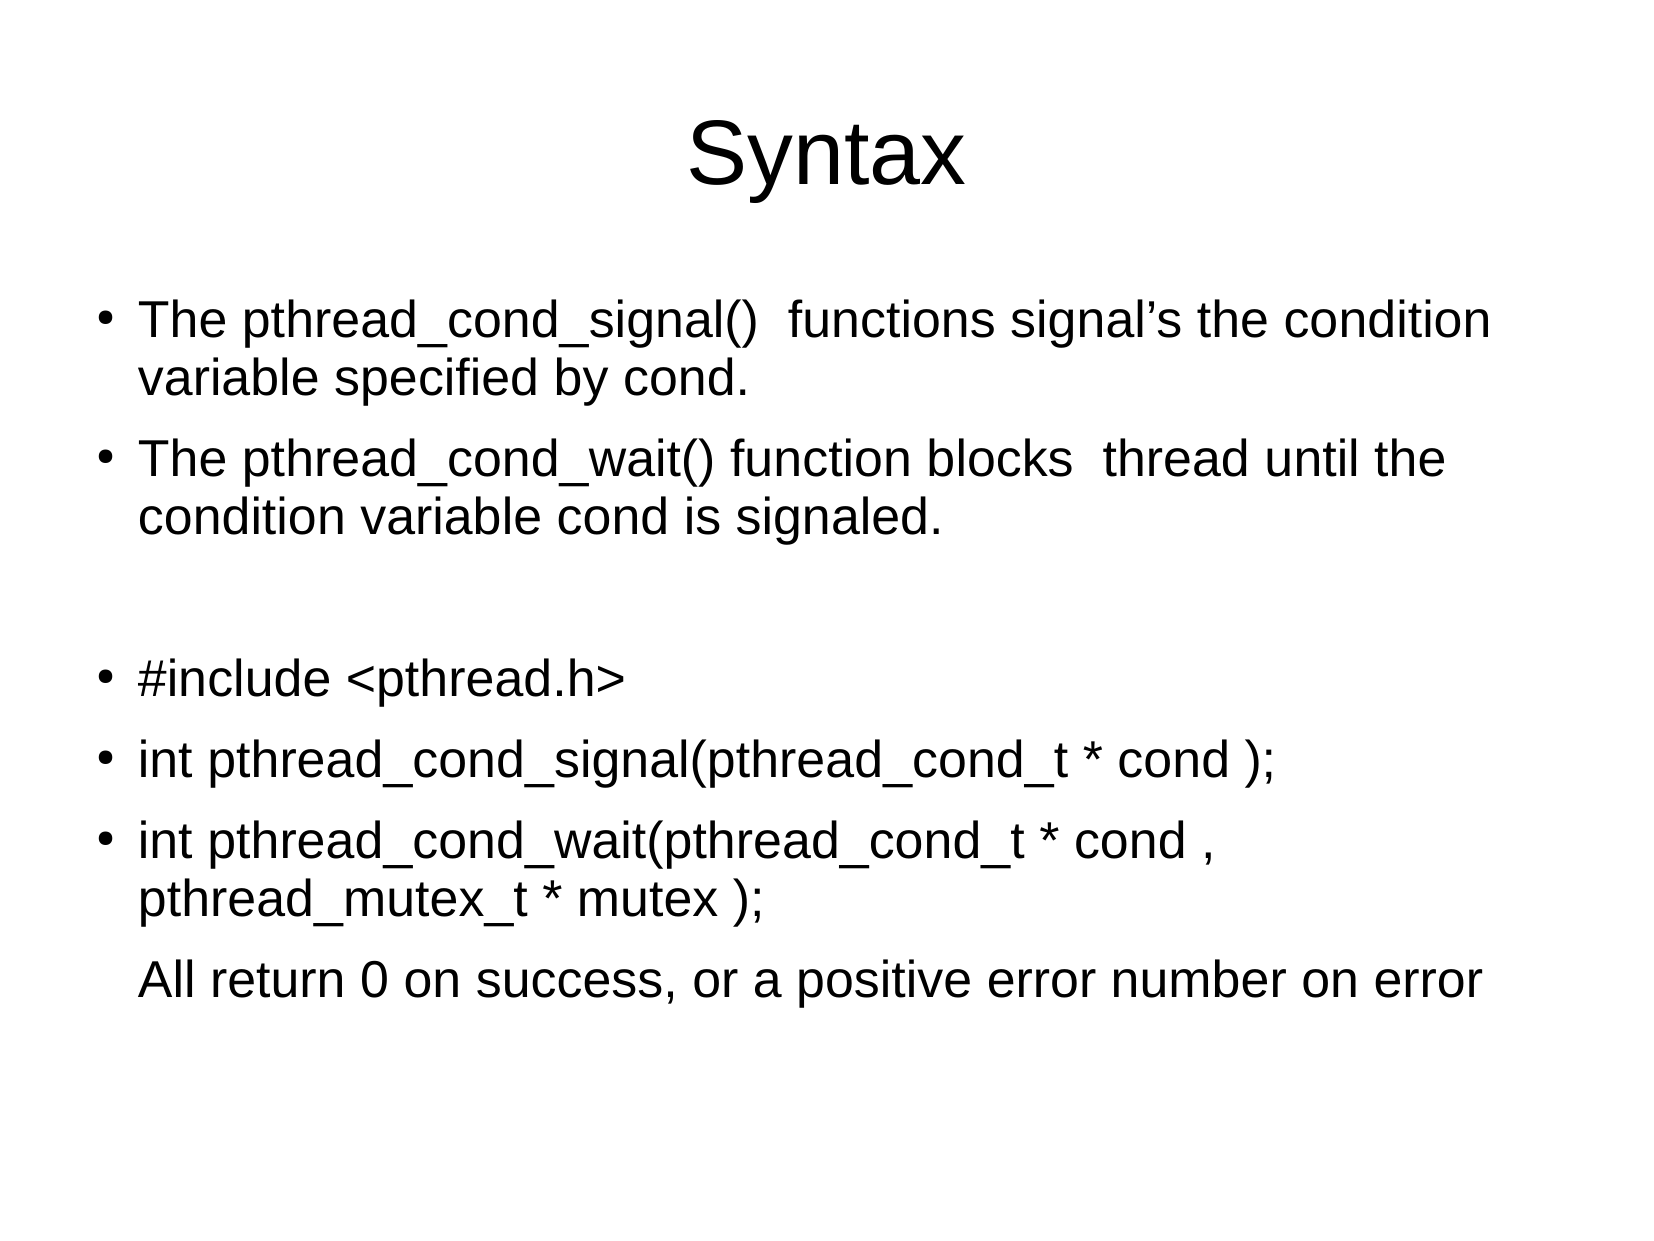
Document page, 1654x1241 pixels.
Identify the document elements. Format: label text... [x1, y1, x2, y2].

list The pthread_cond_signal() functions signal’s the condition variable specified by cond. The pthread_cond_wait() function blocks thread until the condition variable cond is signaled. #include <pthread.h> int pthread_cond_signal(pthread_cond_t * cond ); int pthread_cond_wait(pthread_cond_t * cond , pthread_mutex_t * mutex ); All return 0 on success, or a positive error number on error [82, 290, 1571, 1010]
title Syntax [82, 49, 1571, 257]
